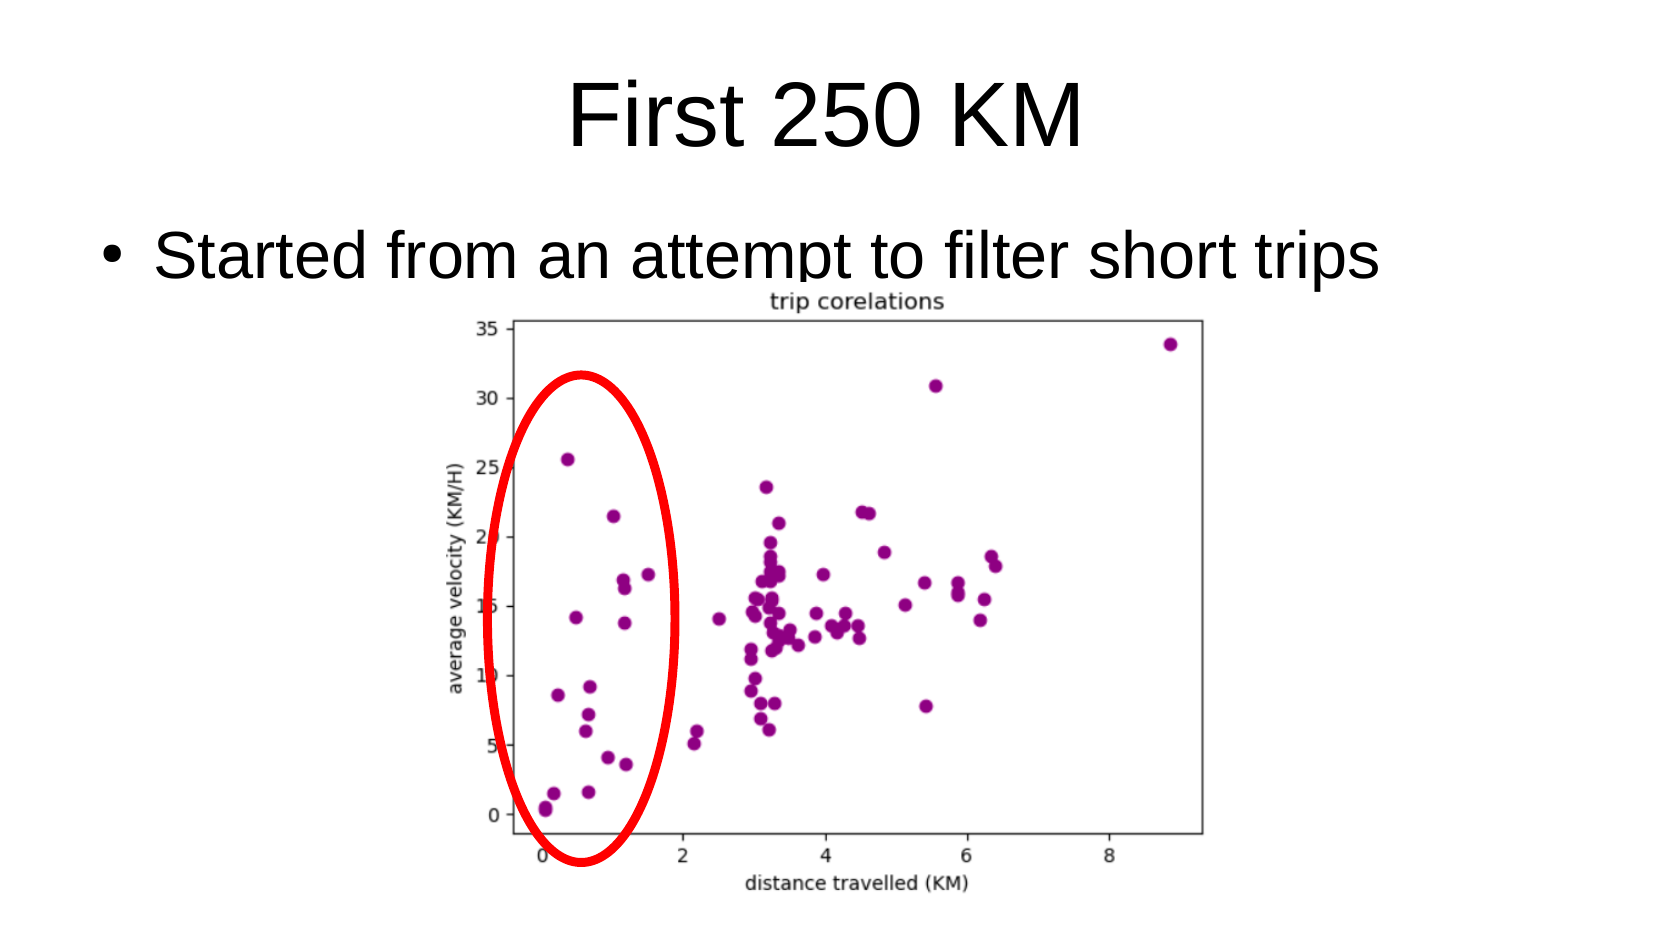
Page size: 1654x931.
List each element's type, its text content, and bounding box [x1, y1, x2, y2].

picture [446, 282, 1208, 901]
title First 250 KM [82, 37, 1571, 193]
text_box [487, 374, 676, 863]
list Started from an attempt to filter short trips [82, 217, 1571, 758]
